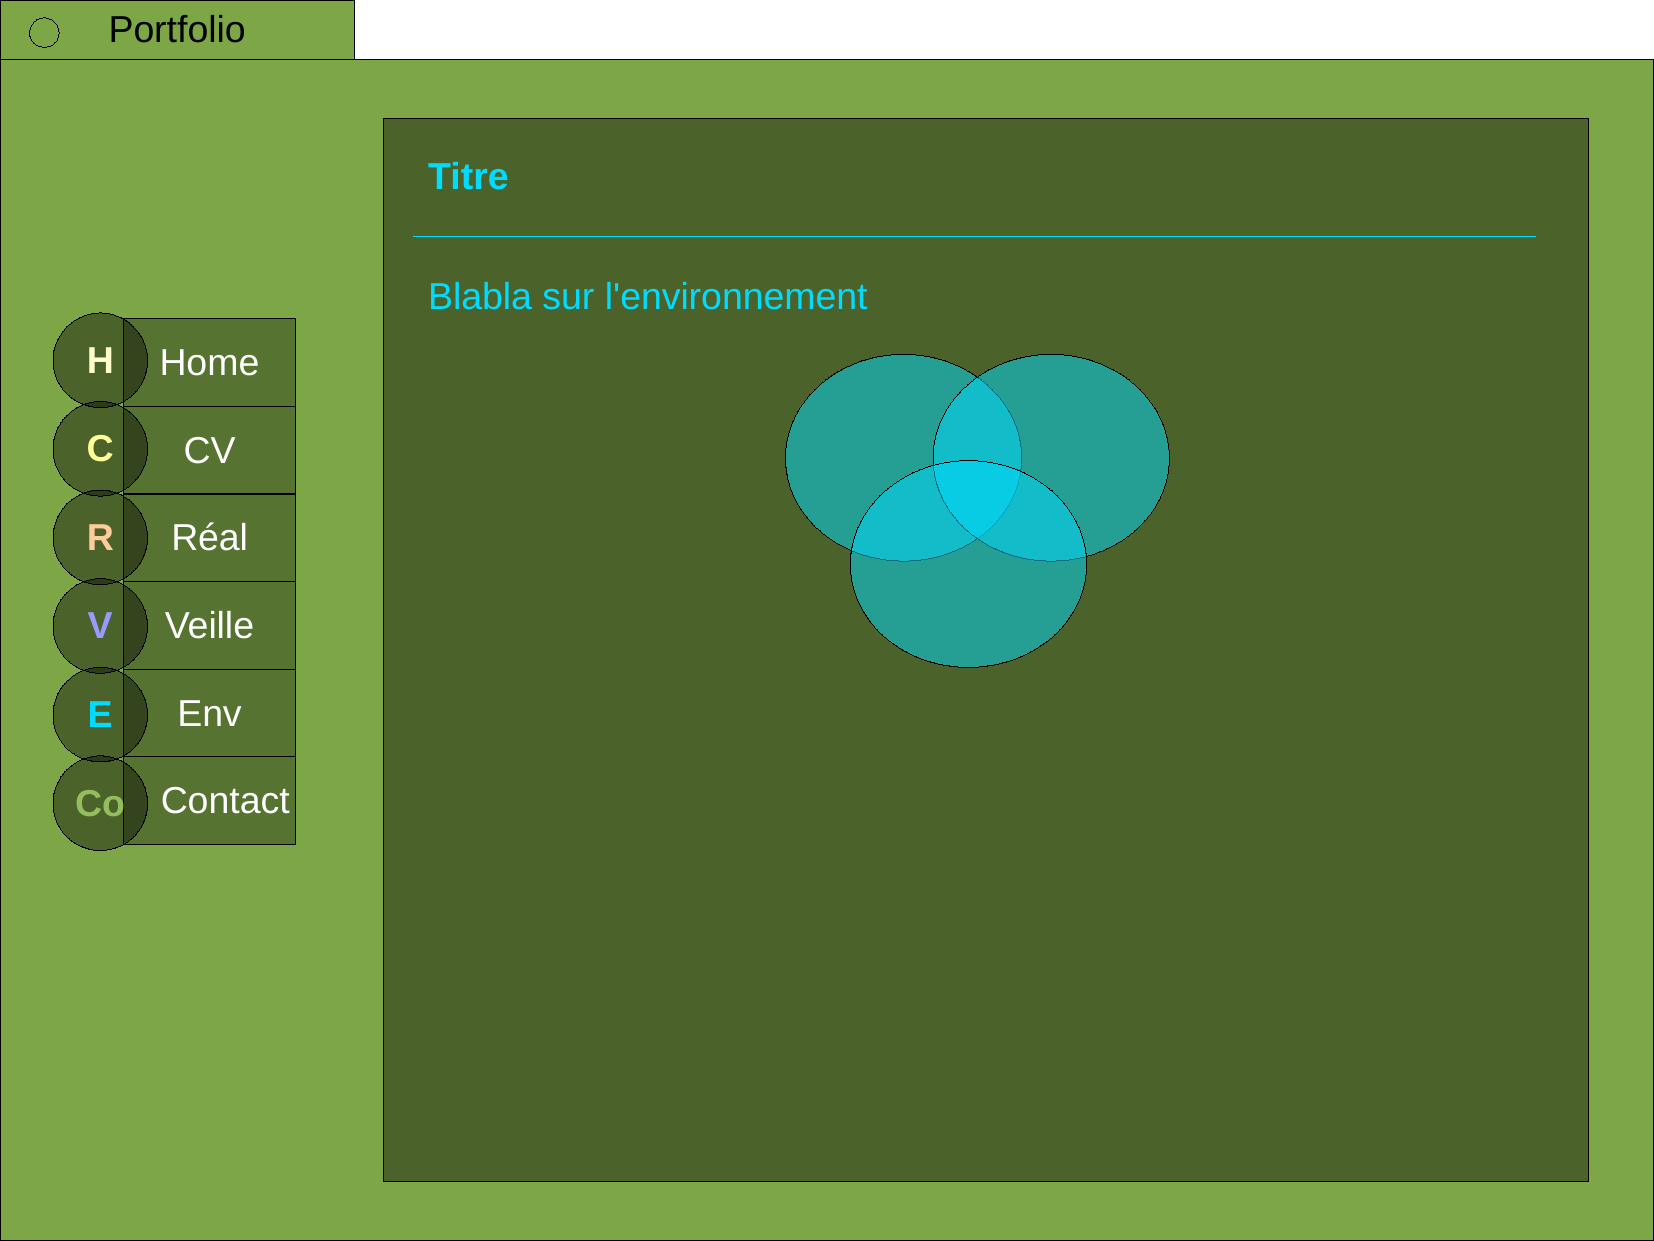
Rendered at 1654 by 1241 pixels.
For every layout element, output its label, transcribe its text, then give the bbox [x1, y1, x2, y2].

text_box E [53, 667, 148, 759]
text_box Env [123, 669, 296, 756]
text_box H [53, 312, 148, 408]
text_box Co [53, 755, 148, 851]
text_box V [53, 578, 148, 670]
text_box Contact [123, 756, 296, 845]
text_box CV [123, 407, 296, 493]
text_box Home [123, 318, 296, 407]
text_box Veille [123, 581, 296, 669]
text_box C [53, 405, 148, 493]
text_box R [53, 490, 148, 582]
text_box [29, 17, 60, 48]
text_box Titre [413, 148, 827, 207]
text_box Blabla sur l'environnement [413, 267, 886, 325]
text_box Portfolio [0, 0, 355, 60]
text_box Réal [123, 493, 296, 581]
text_box [0, 59, 1654, 1241]
